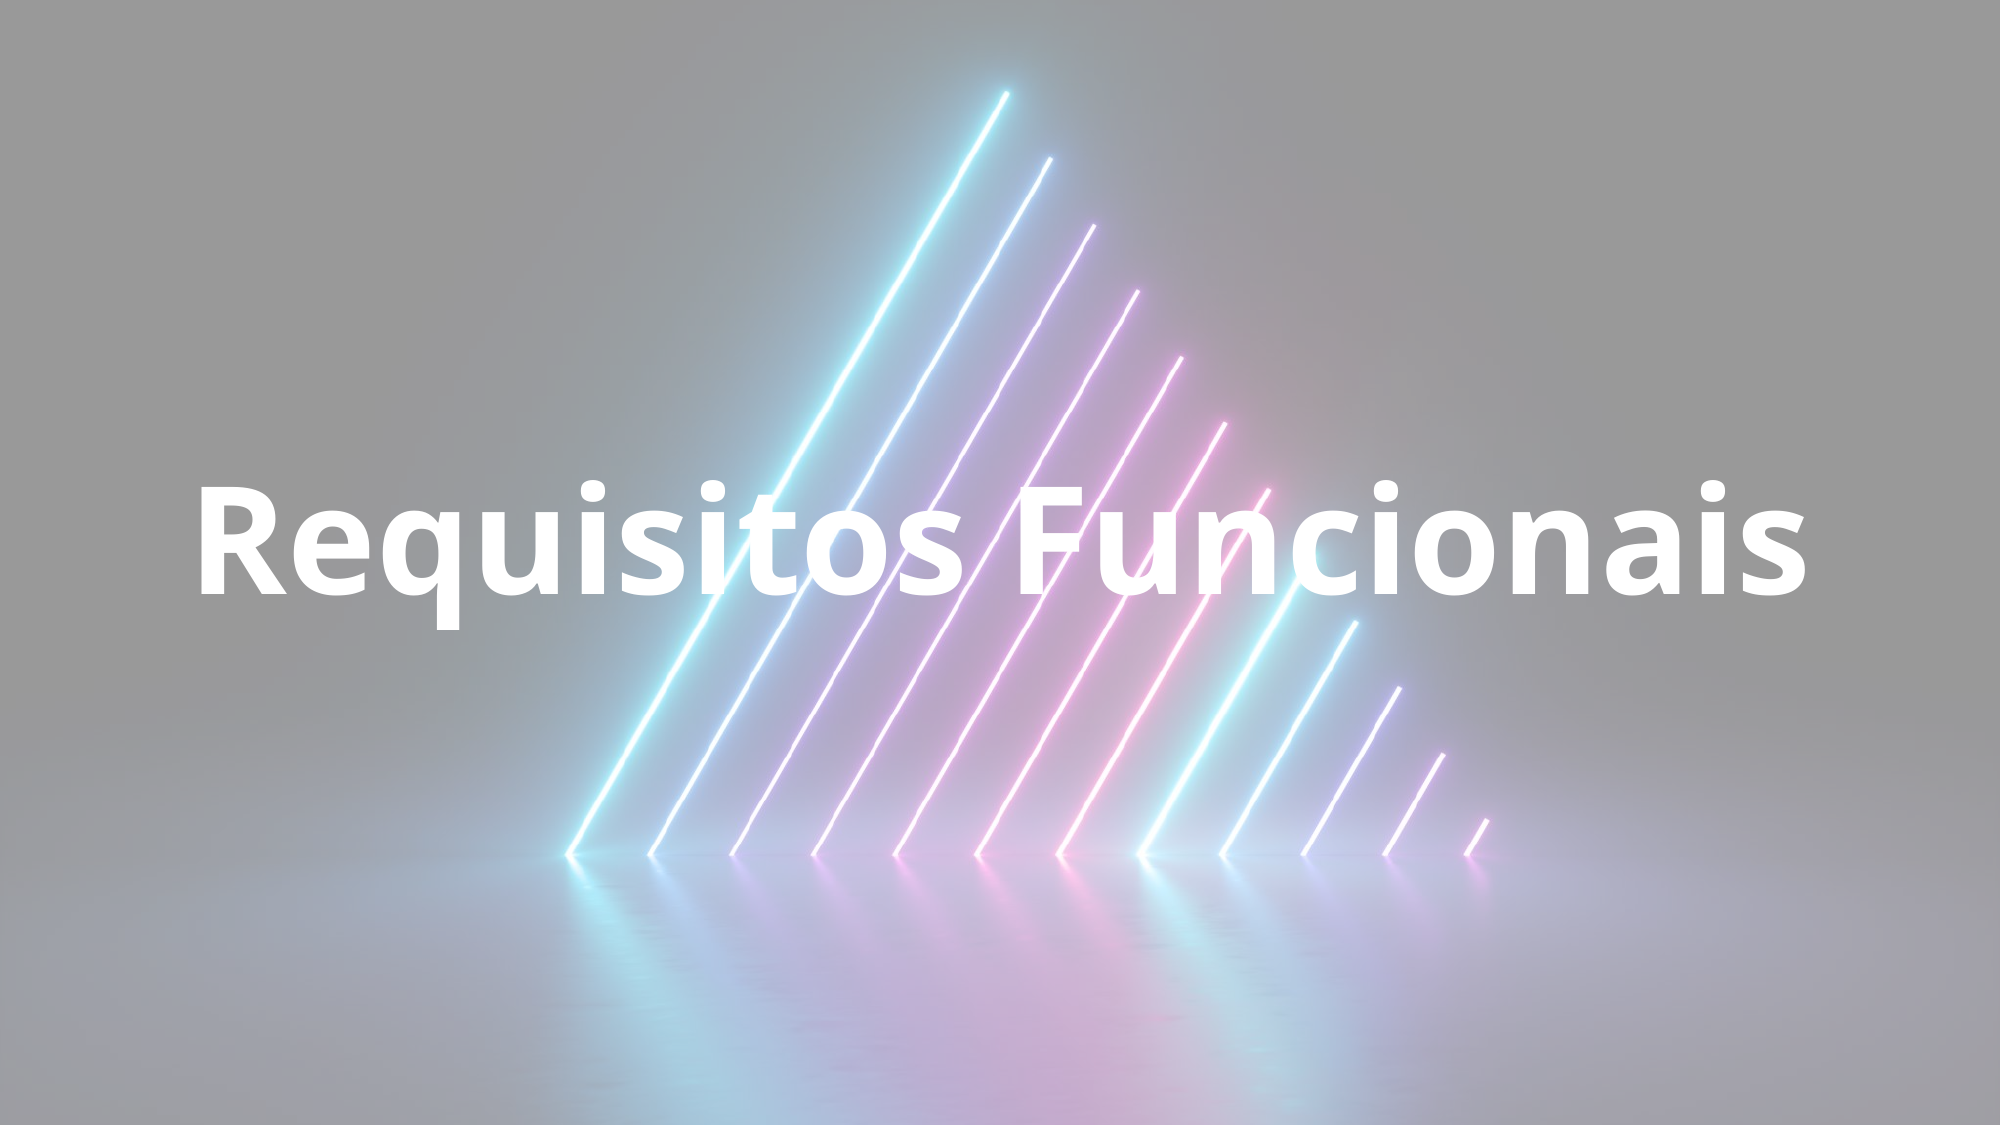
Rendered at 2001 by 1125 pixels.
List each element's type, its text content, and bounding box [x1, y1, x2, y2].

picture [0, 0, 2000, 1125]
title Requisitos Funcionais [88, 457, 1912, 671]
